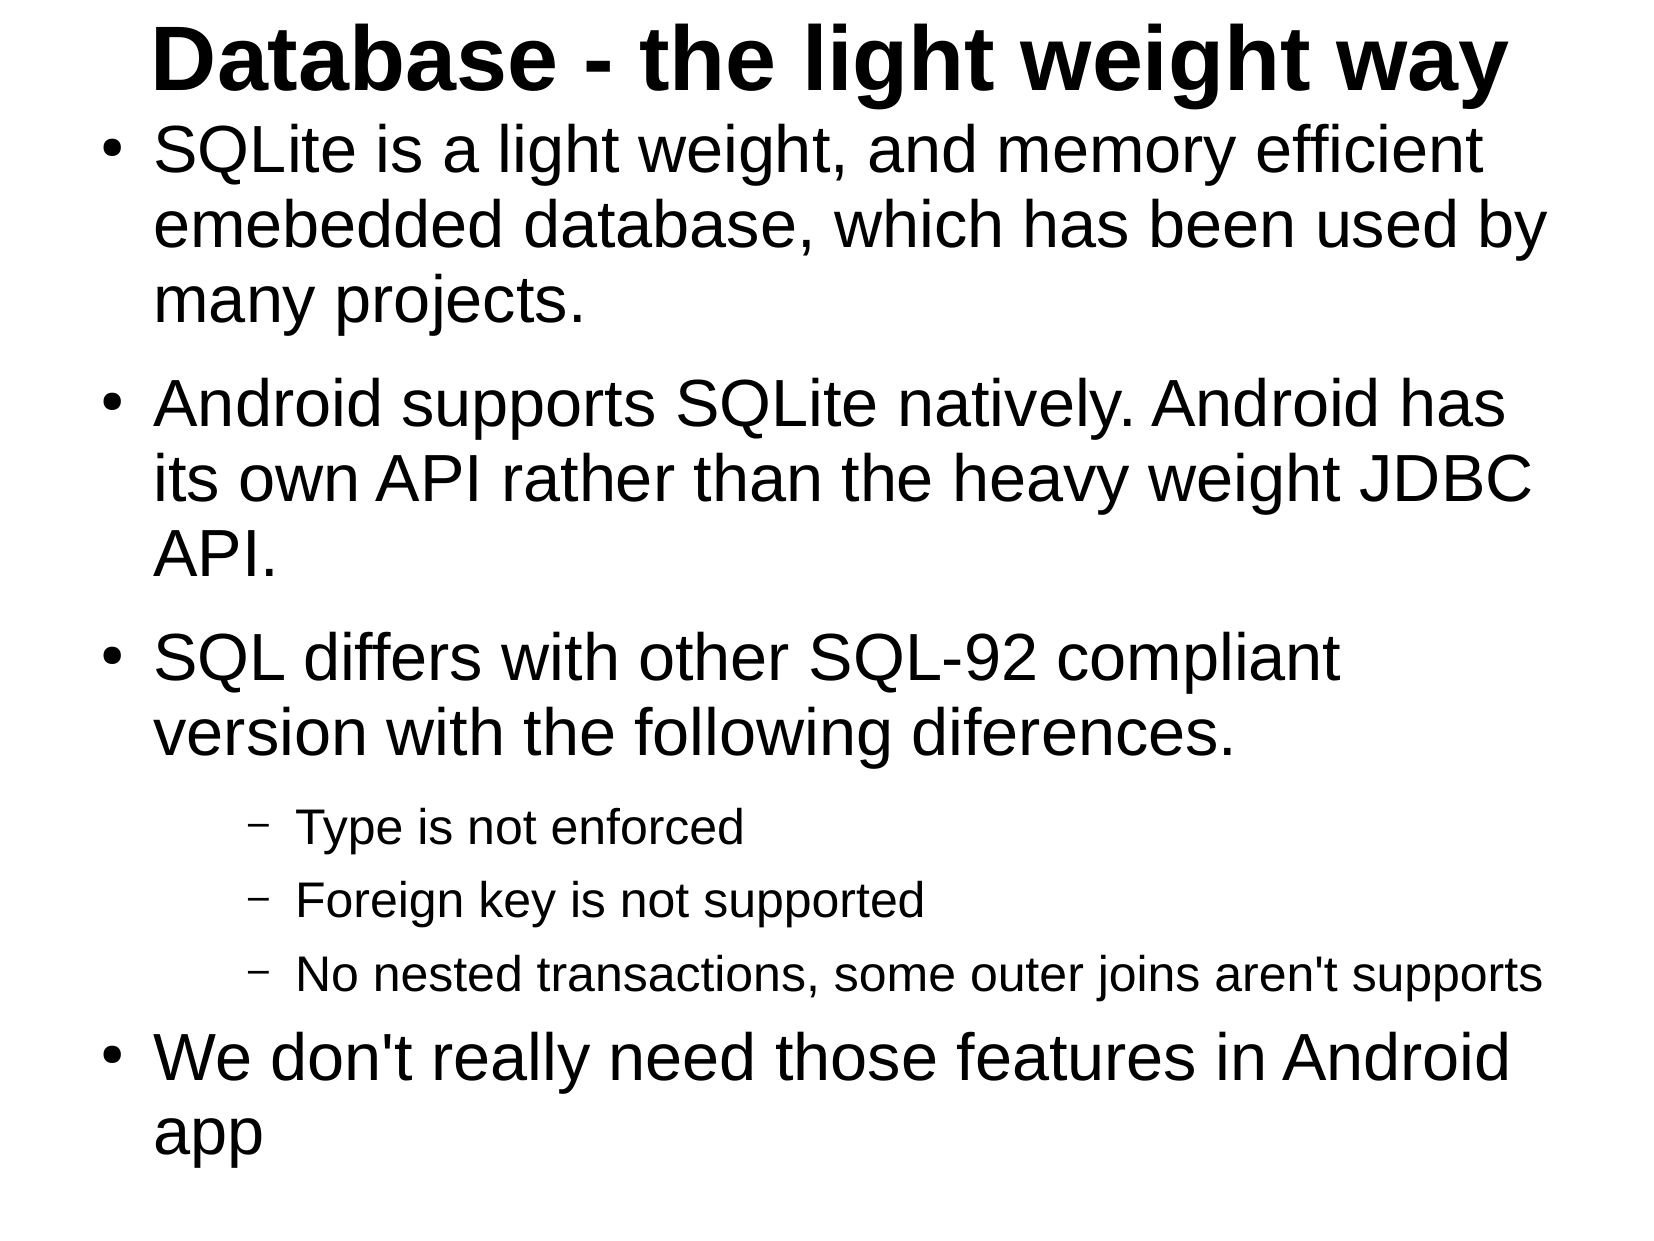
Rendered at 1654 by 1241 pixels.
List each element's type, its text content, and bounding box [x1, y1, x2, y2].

list SQLite is a light weight, and memory efficient emebedded database, which has been used by many projects. Android supports SQLite natively. Android has its own API rather than the heavy weight JDBC API. SQL differs with other SQL-92 compliant version with the following diferences. Type is not enforced Foreign key is not supported No nested transactions, some outer joins aren't supports We don't really need those features in Android app [82, 112, 1571, 1201]
title Database - the light weight way [86, 0, 1576, 155]
